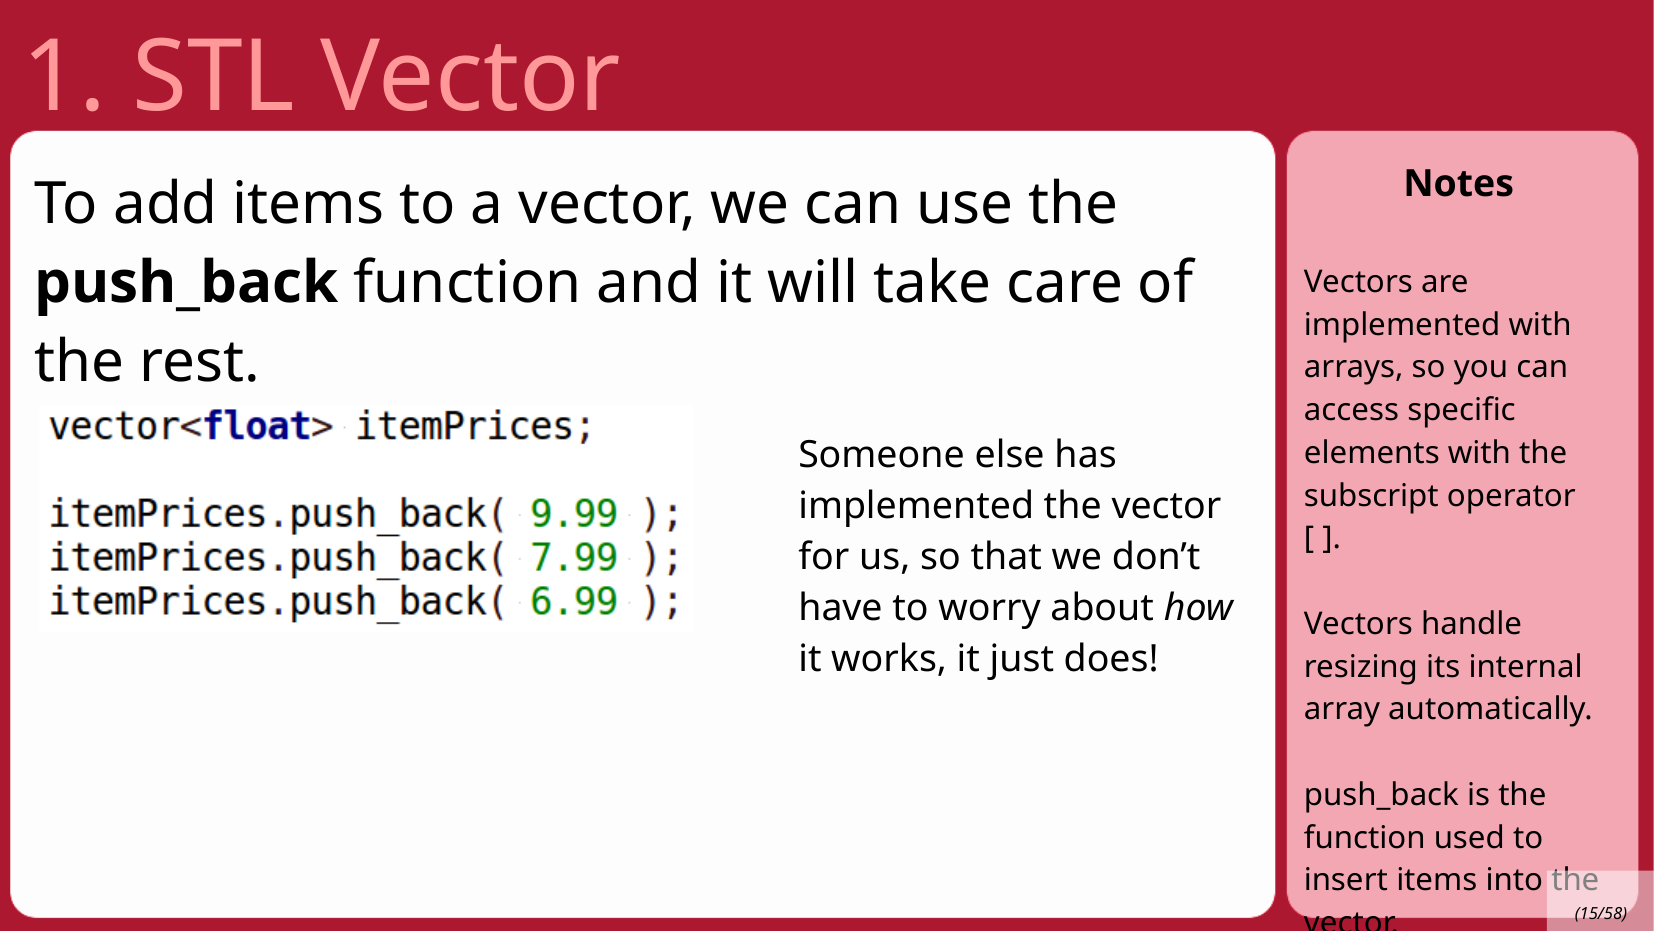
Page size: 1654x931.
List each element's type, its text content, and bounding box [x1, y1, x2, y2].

text_box Someone else has implemented the vector for us, so that we don’t have to worry about how it works, it just does! [771, 360, 1260, 749]
text_box Notes Vectors are implemented with arrays, so you can access specific elements with the subscript operator [ ]. Vectors handle resizing its internal array automatically. push_back is the function used to insert items into the vector. [1289, 149, 1629, 778]
title 1. STL Vector [22, 7, 1511, 136]
picture [1324, 918, 1332, 923]
picture [0, 0, 1654, 931]
text_box To add items to a vector, we can use the push_back function and it will take care of the rest. [34, 160, 1248, 373]
text_box (<number>/58) [1546, 877, 1654, 931]
picture [1368, 918, 1377, 931]
